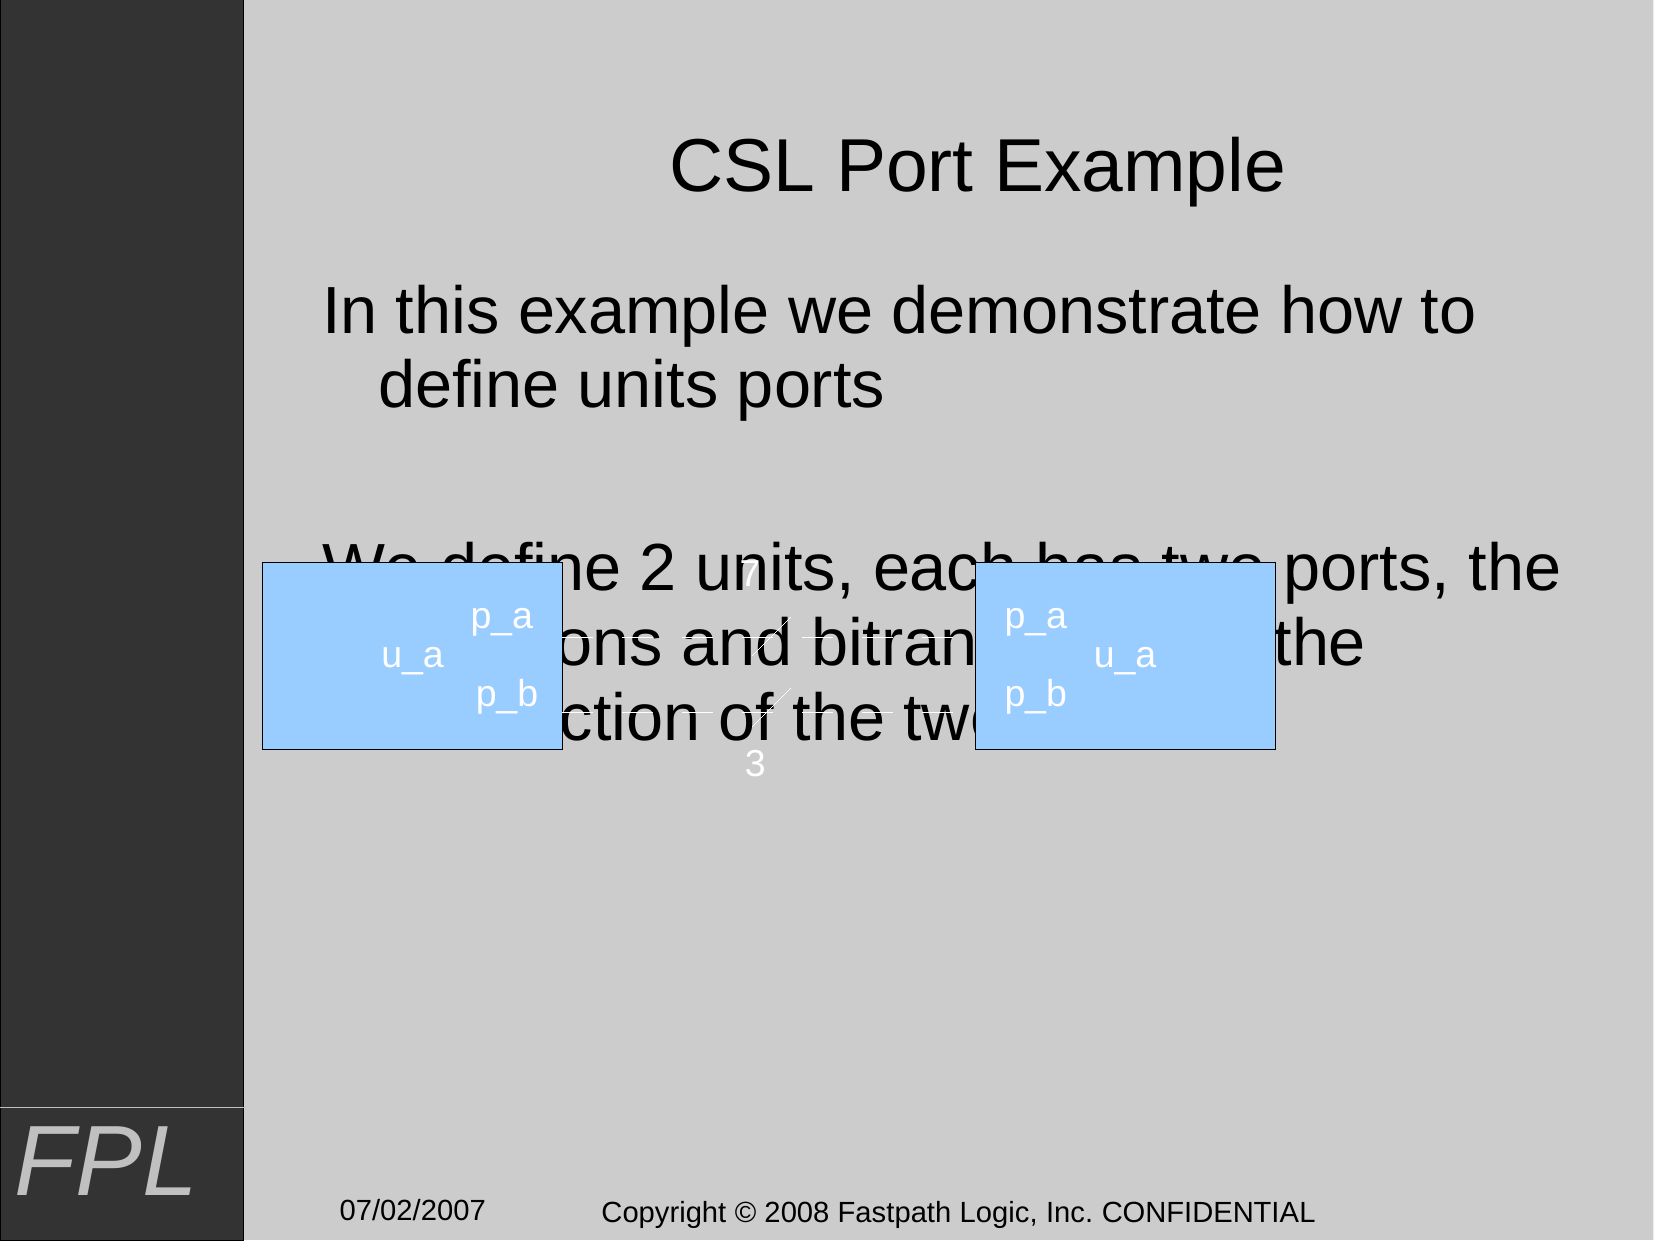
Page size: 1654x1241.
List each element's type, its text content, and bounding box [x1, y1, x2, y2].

list In this example we demonstrate how to define units ports We define 2 units, each has two ports, the directions and bitranges allow the connection of the two units [322, 272, 1635, 1179]
text_box p_a u_a p_b [975, 562, 1276, 750]
title CSL Port Example [427, 57, 1530, 272]
text_box p_a u_a p_b [262, 562, 563, 750]
text_box 7 [724, 548, 805, 606]
text_box 3 [730, 737, 810, 795]
